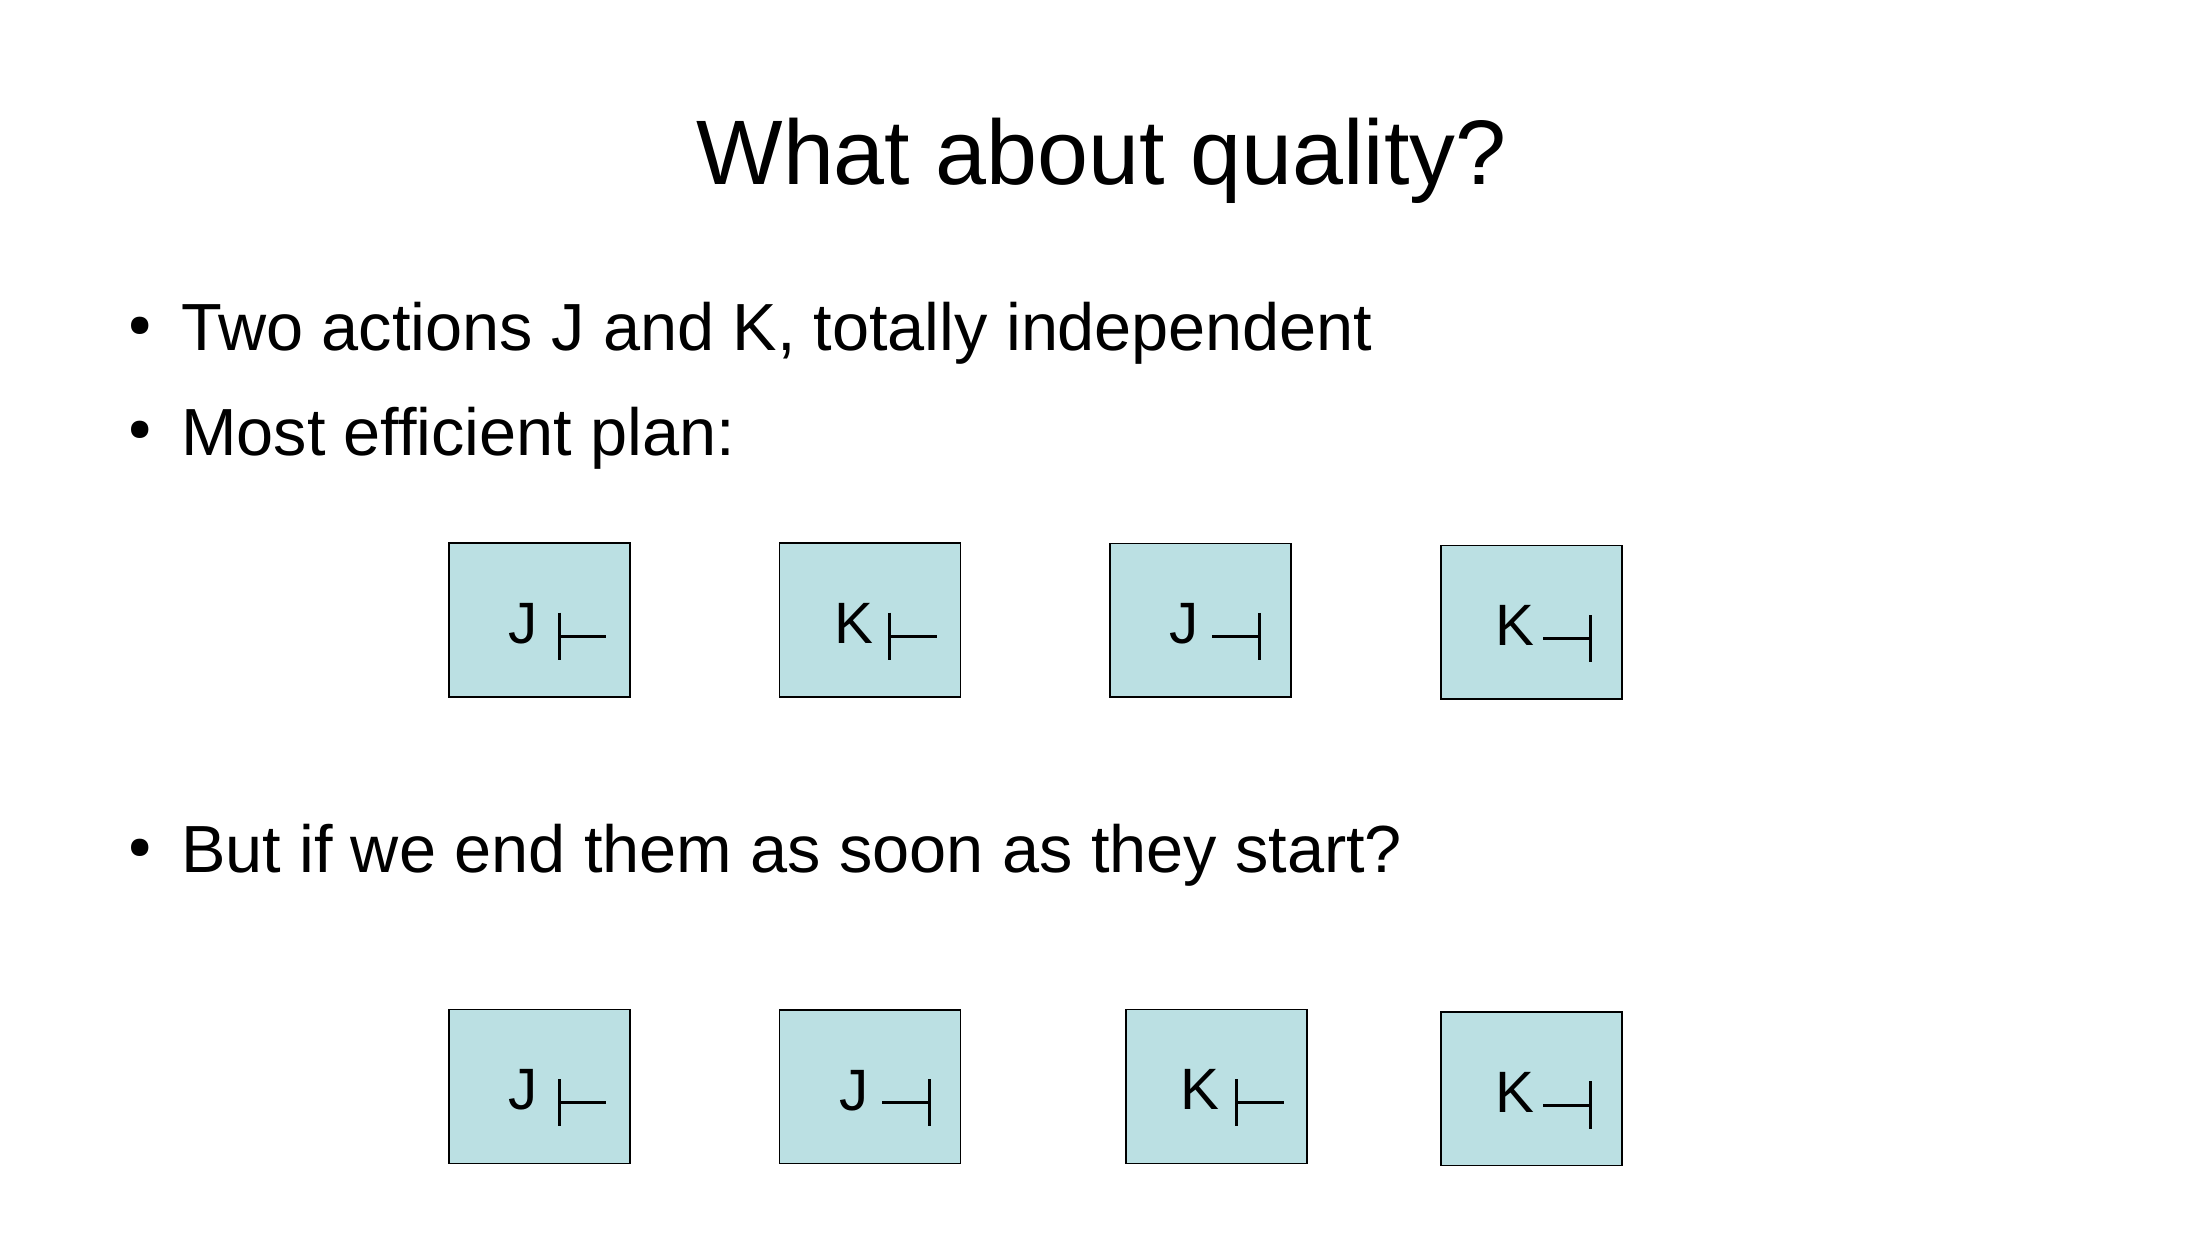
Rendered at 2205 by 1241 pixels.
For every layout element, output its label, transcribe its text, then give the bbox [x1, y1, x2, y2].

text_box K [1126, 1009, 1307, 1164]
text_box K [1440, 545, 1622, 700]
text_box K [1440, 1012, 1622, 1166]
title What about quality? [110, 49, 2095, 257]
list Two actions J and K, totally independent Most efficient plan: But if we end them as soon as they start? [110, 290, 2051, 1010]
text_box J [448, 543, 630, 697]
text_box K [779, 543, 961, 697]
text_box J [448, 1009, 630, 1164]
text_box J [779, 1009, 961, 1164]
text_box J [1110, 543, 1292, 697]
